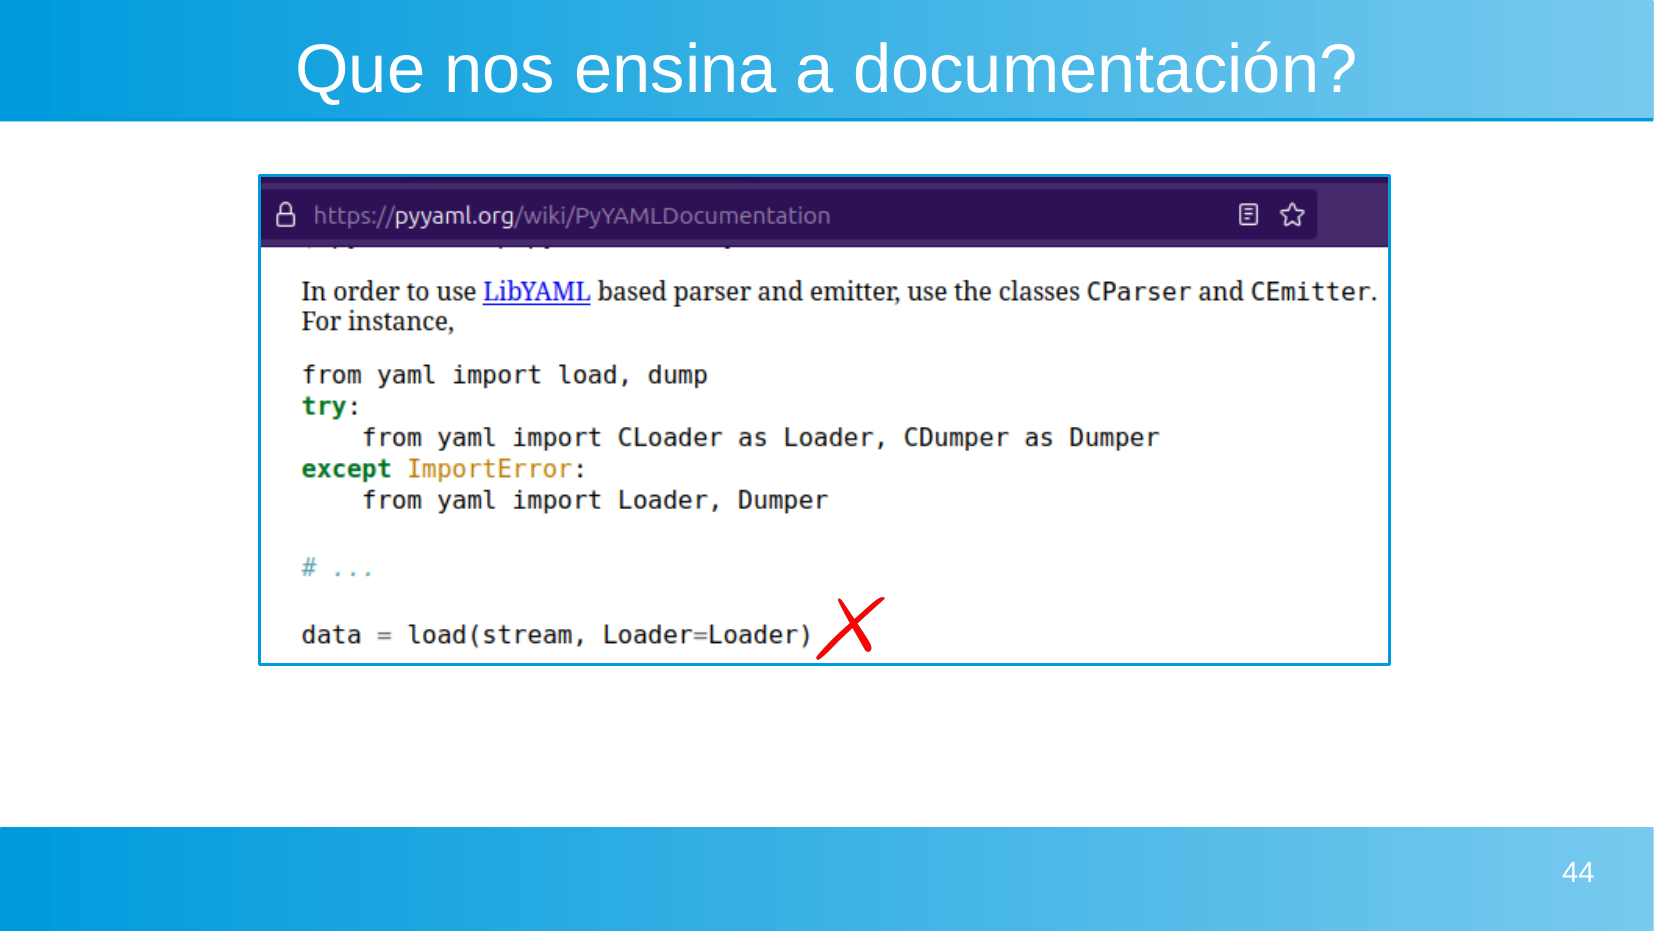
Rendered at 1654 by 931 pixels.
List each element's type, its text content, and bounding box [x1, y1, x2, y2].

picture [262, 178, 1387, 662]
title Que nos ensina a documentación? [59, 29, 1595, 108]
